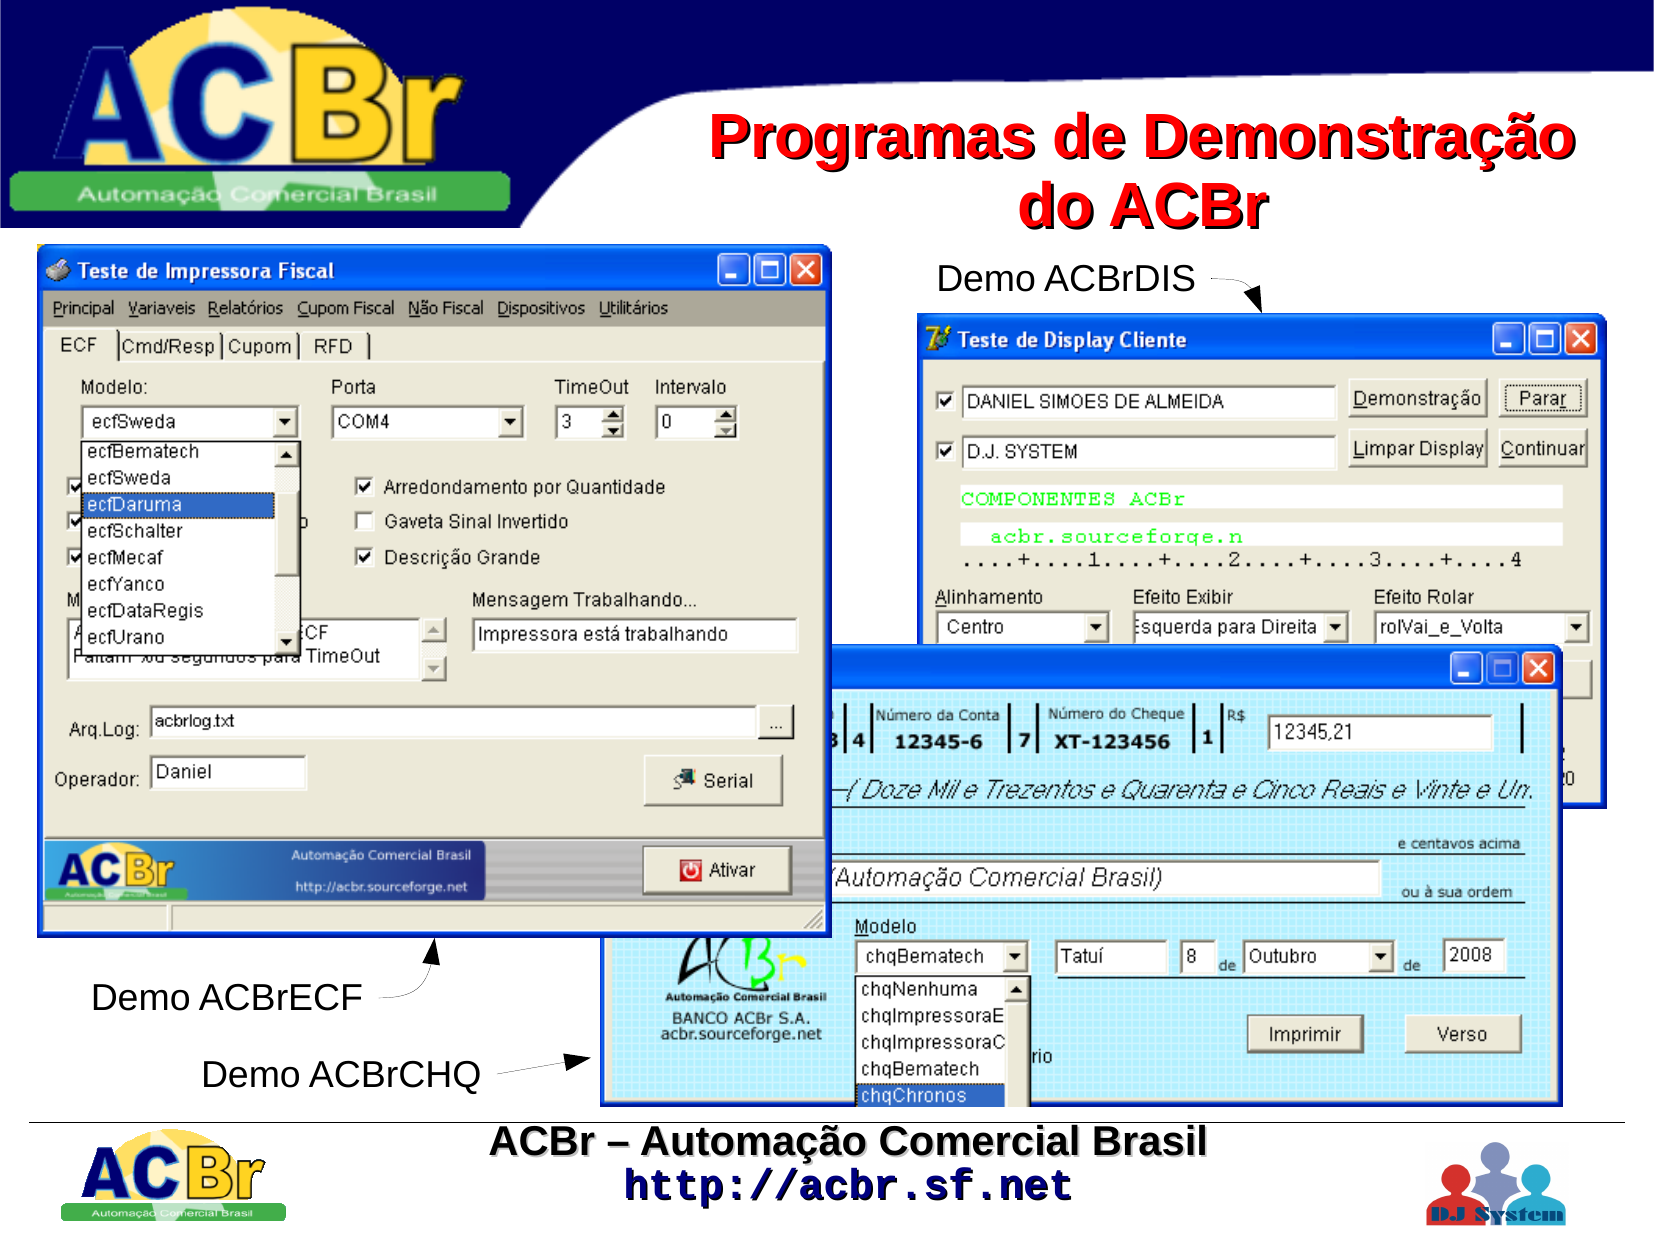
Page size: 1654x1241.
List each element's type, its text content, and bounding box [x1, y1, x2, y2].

text_box Demo ACBrCHQ [186, 1045, 497, 1103]
text_box Demo ACBrDIS [921, 250, 1212, 308]
picture [0, 0, 1654, 228]
picture [37, 244, 1607, 1107]
title Programas de Demonstração do ACBr [651, 93, 1636, 248]
picture [59, 1127, 287, 1224]
picture [1425, 1142, 1569, 1227]
text_box Demo ACBrECF [76, 969, 379, 1027]
